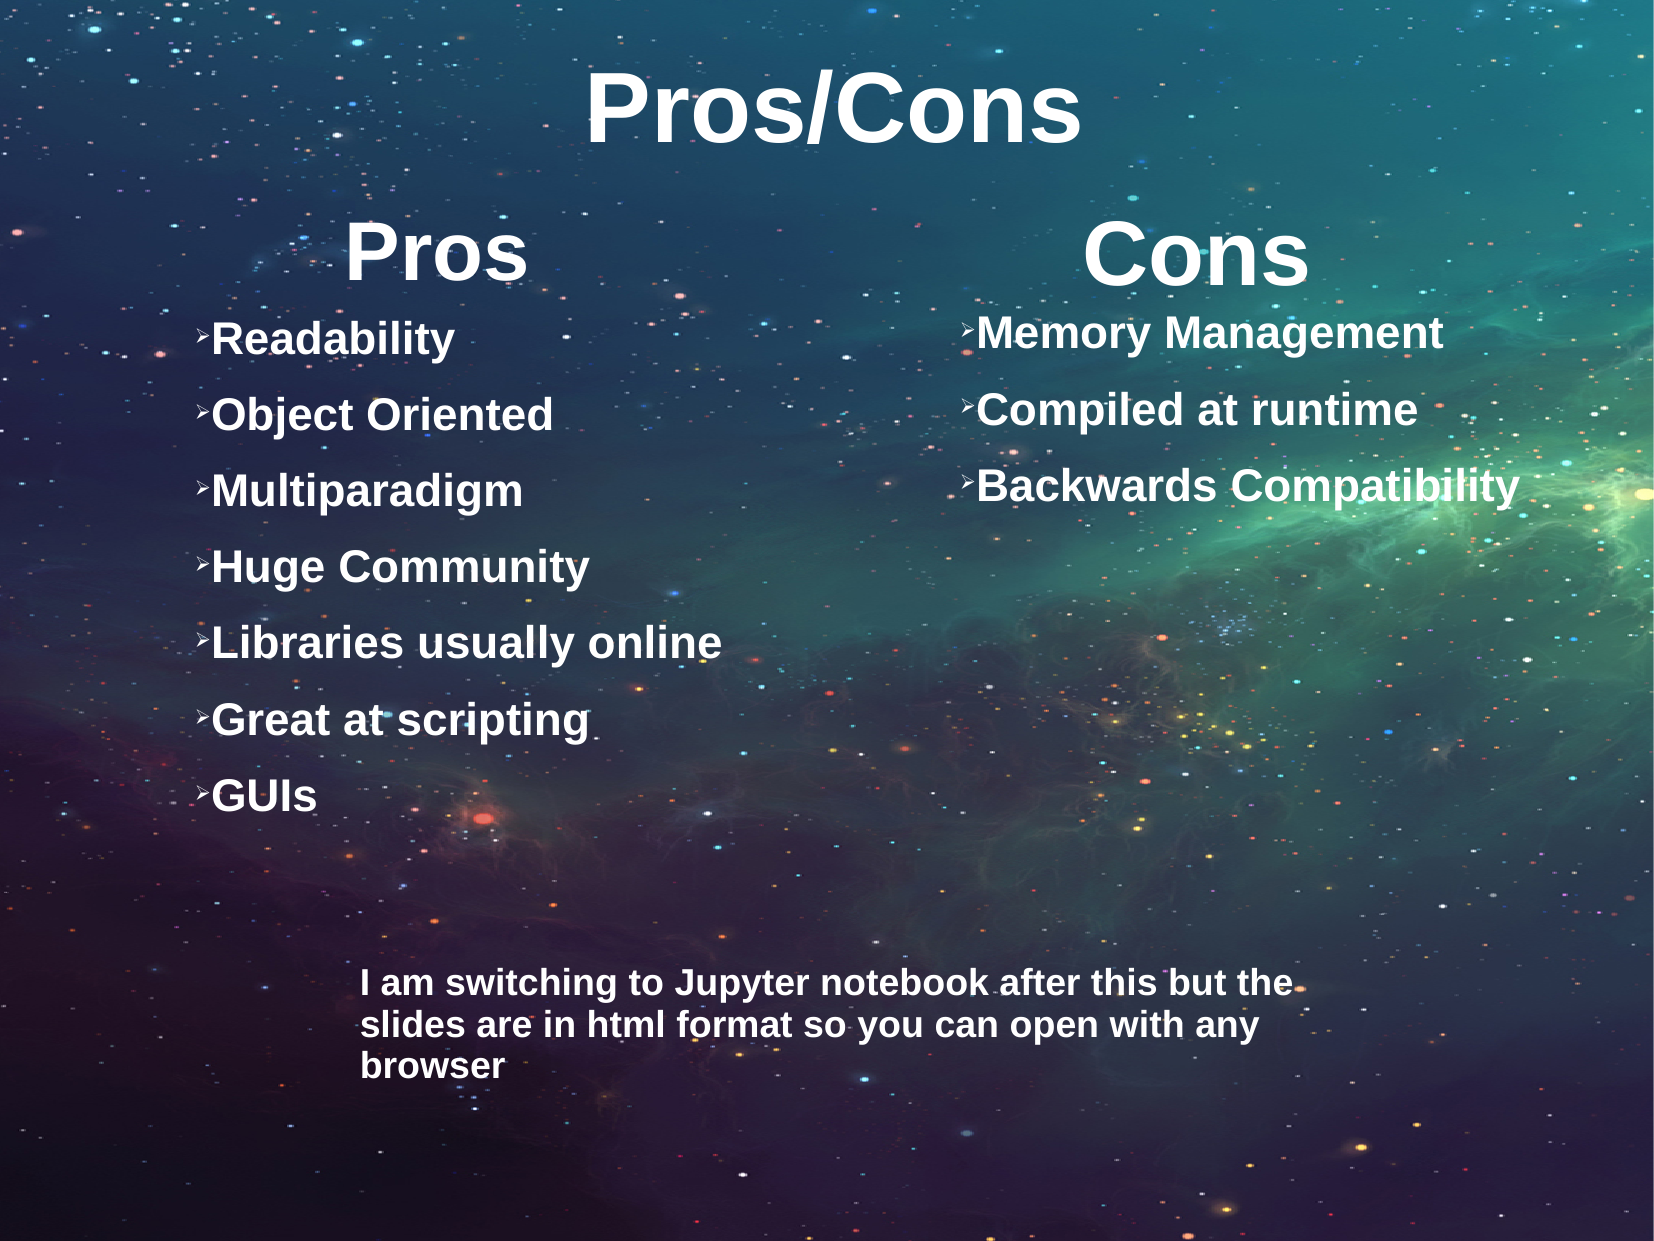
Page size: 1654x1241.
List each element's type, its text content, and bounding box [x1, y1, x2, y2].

text_box Pros [330, 198, 556, 306]
text_box Readability Object Oriented Multiparadigm Huge Community Libraries usually online Great at scripting GUIs [180, 305, 826, 826]
text_box Cons [1067, 195, 1328, 300]
text_box I am switching to Jupyter notebook after this but the slides are in html format so you can open with any browser [345, 953, 1366, 1141]
picture [0, 0, 1654, 1241]
text_box Pros/Cons [570, 45, 1116, 172]
text_box Memory Management Compiled at runtime Backwards Compatibility [945, 300, 1591, 820]
